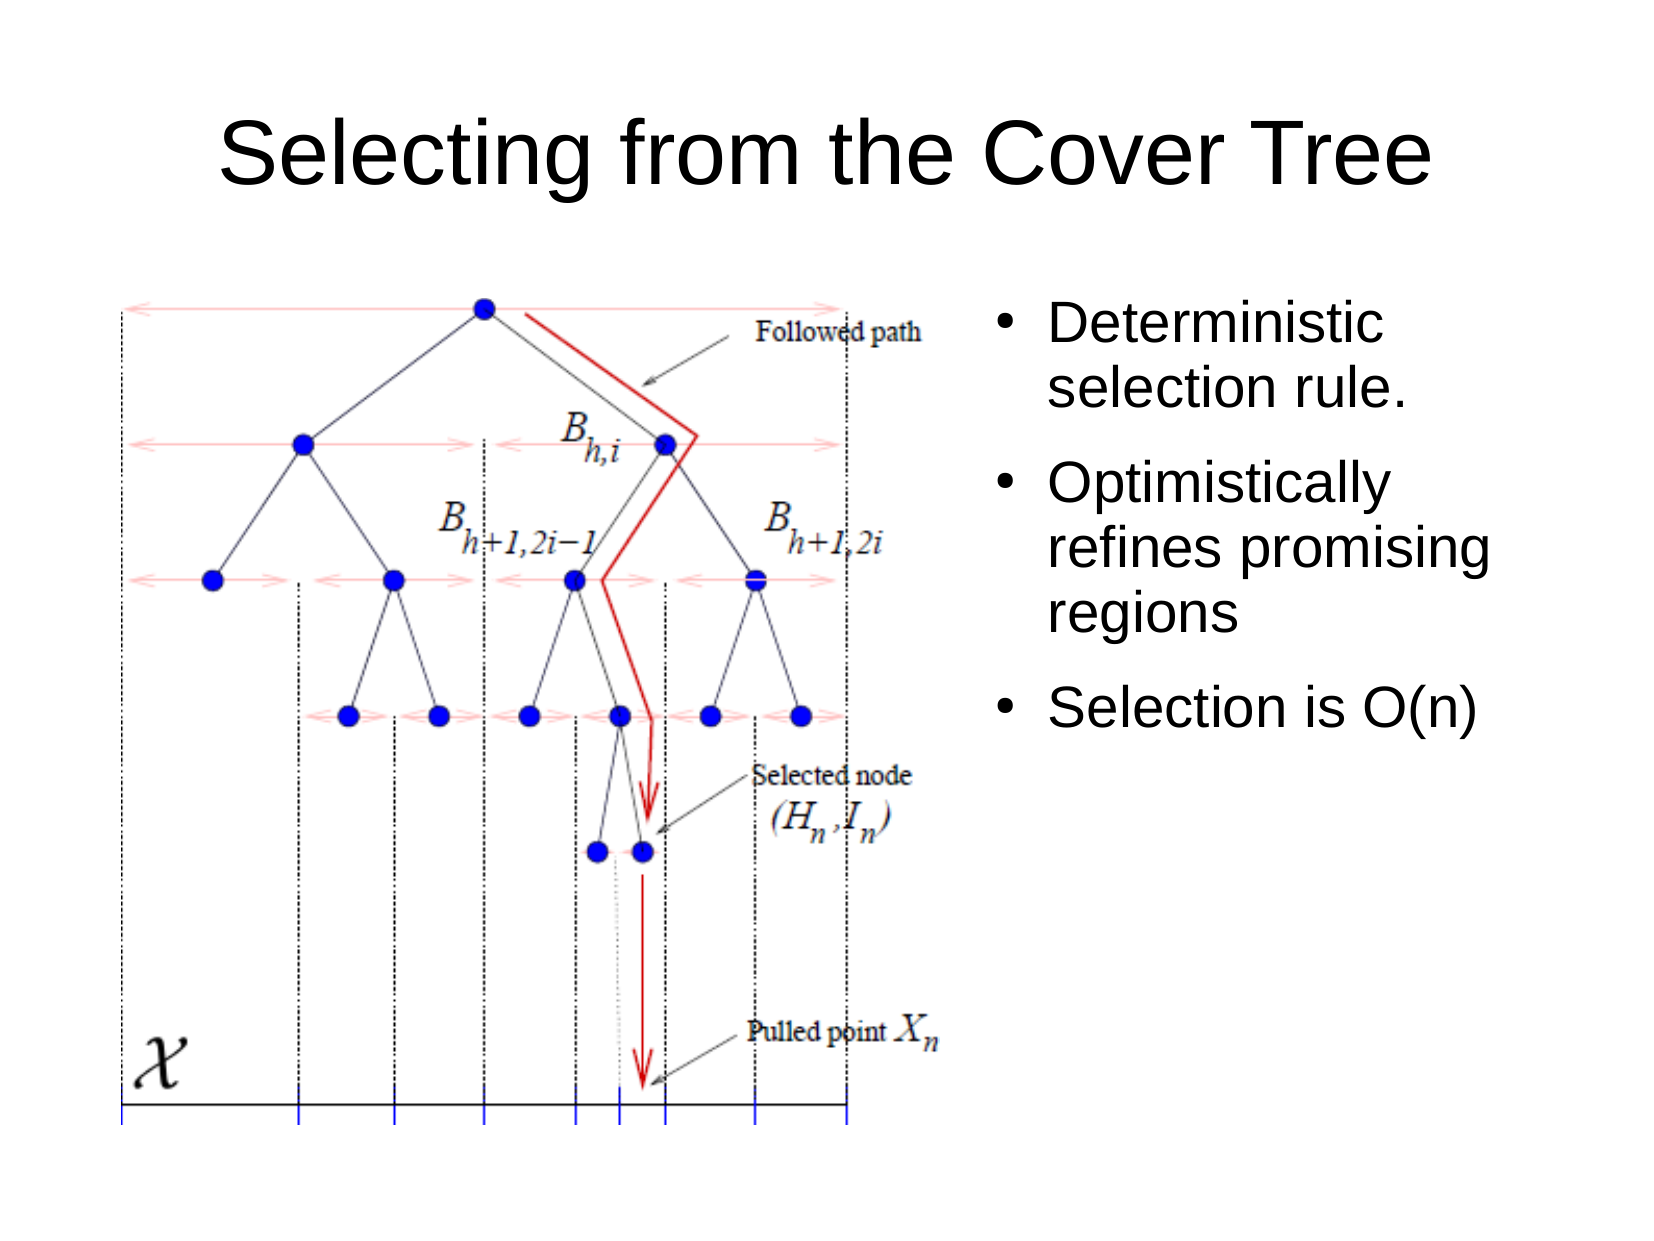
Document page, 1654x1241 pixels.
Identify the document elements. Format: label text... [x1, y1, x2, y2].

title Selecting from the Cover Tree [82, 49, 1571, 257]
picture [121, 298, 940, 1126]
list Deterministic selection rule. Optimistically refines promising regions Selection is O(n) [977, 290, 1576, 1109]
